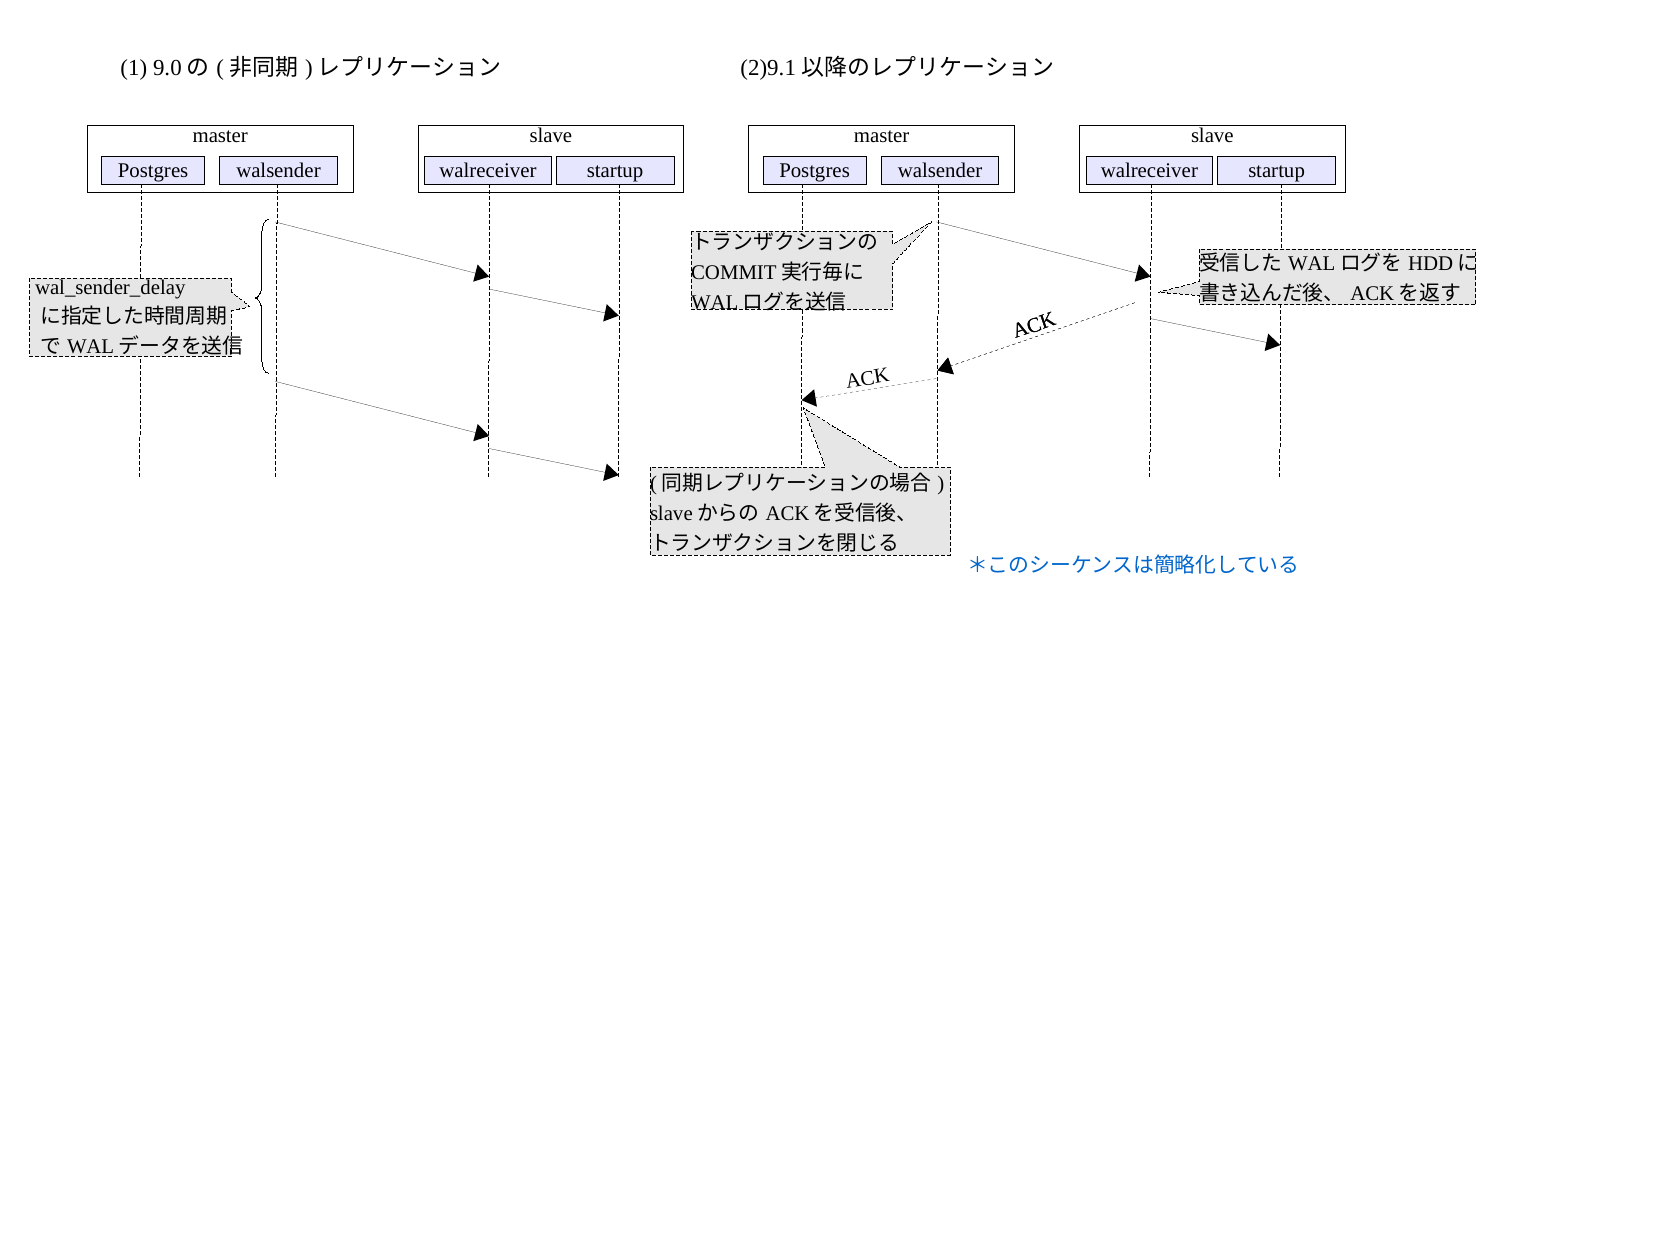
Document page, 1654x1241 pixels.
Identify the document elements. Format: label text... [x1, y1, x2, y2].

text_box ＊このシーケンスは簡略化している [967, 548, 1307, 574]
text_box Postgres [101, 156, 205, 185]
text_box master [87, 125, 354, 193]
text_box 受信したWALログをHDDに 書き込んだ後、ACKを返す [1158, 249, 1476, 305]
text_box startup [1217, 156, 1336, 185]
text_box トランザクションの COMMIT実行毎に WALログを送信 [691, 221, 932, 310]
text_box startup [556, 156, 675, 185]
text_box slave [418, 125, 684, 193]
text_box walsender [219, 156, 338, 185]
text_box wal_sender_delay に指定した時間周期 でWALデータを送信 [29, 278, 250, 357]
text_box walreceiver [424, 156, 552, 185]
text_box Postgres [763, 156, 867, 185]
text_box slave [1079, 125, 1346, 193]
text_box (1) 9.0の(非同期)レプリケーション (2)9.1以降のレプリケーション [120, 48, 1067, 77]
text_box (同期レプリケーションの場合) slaveからのACKを受信後、 トランザクションを閉じる [650, 407, 951, 556]
text_box walsender [881, 156, 999, 185]
text_box master [748, 125, 1015, 193]
text_box walreceiver [1086, 156, 1213, 185]
